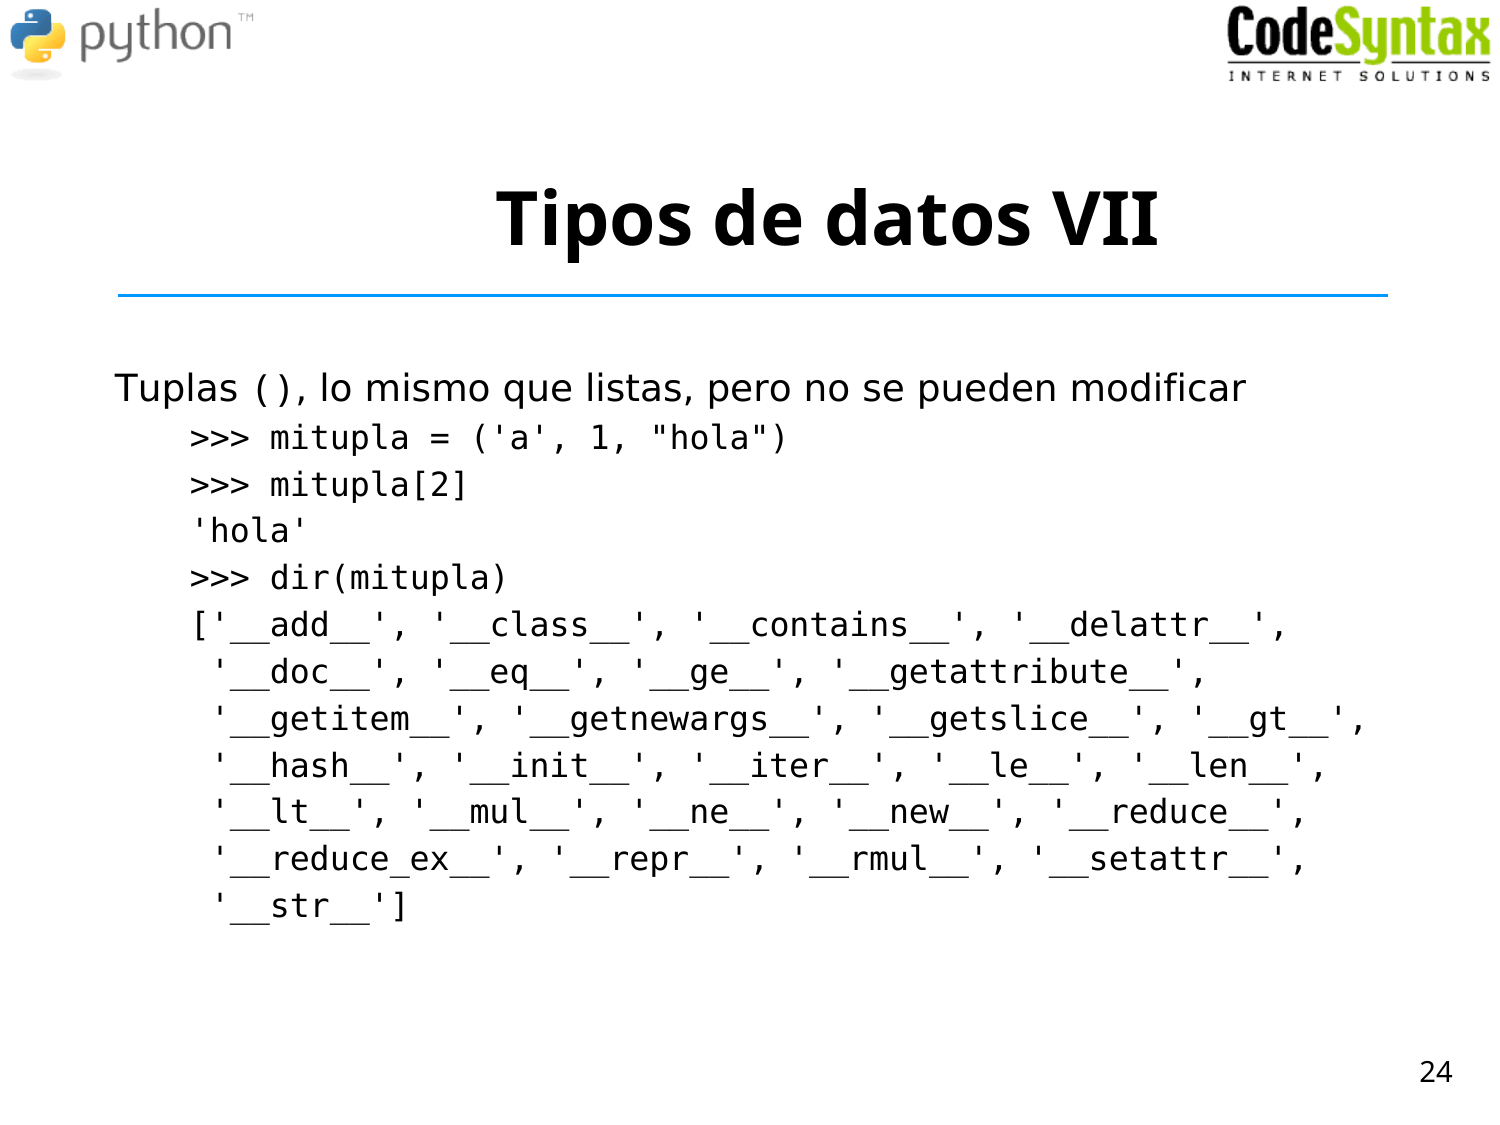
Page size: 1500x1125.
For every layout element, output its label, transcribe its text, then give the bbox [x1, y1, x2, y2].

title Tipos de datos VII [188, 35, 1468, 276]
picture [0, 0, 286, 92]
picture [1226, 5, 1500, 83]
list Tuplas (), lo mismo que listas, pero no se pueden modificar >>> mitupla = ('a', 1, "hola") >>> mitupla[2] 'hola' >>> dir(mitupla) ['__add__', '__class__', '__contains__', '__delattr__', '__doc__', '__eq__', '__ge__', '__getattribute__', '__getitem__', '__getnewargs__', '__getslice__', '__gt__', '__hash__', '__init__', '__iter__', '__le__', '__len__', '__lt__', '__mul__', '__ne__', '__new__', '__reduce__', '__reduce_ex__', '__repr__', '__rmul__', '__setattr__', '__str__'] [100, 361, 1500, 1125]
